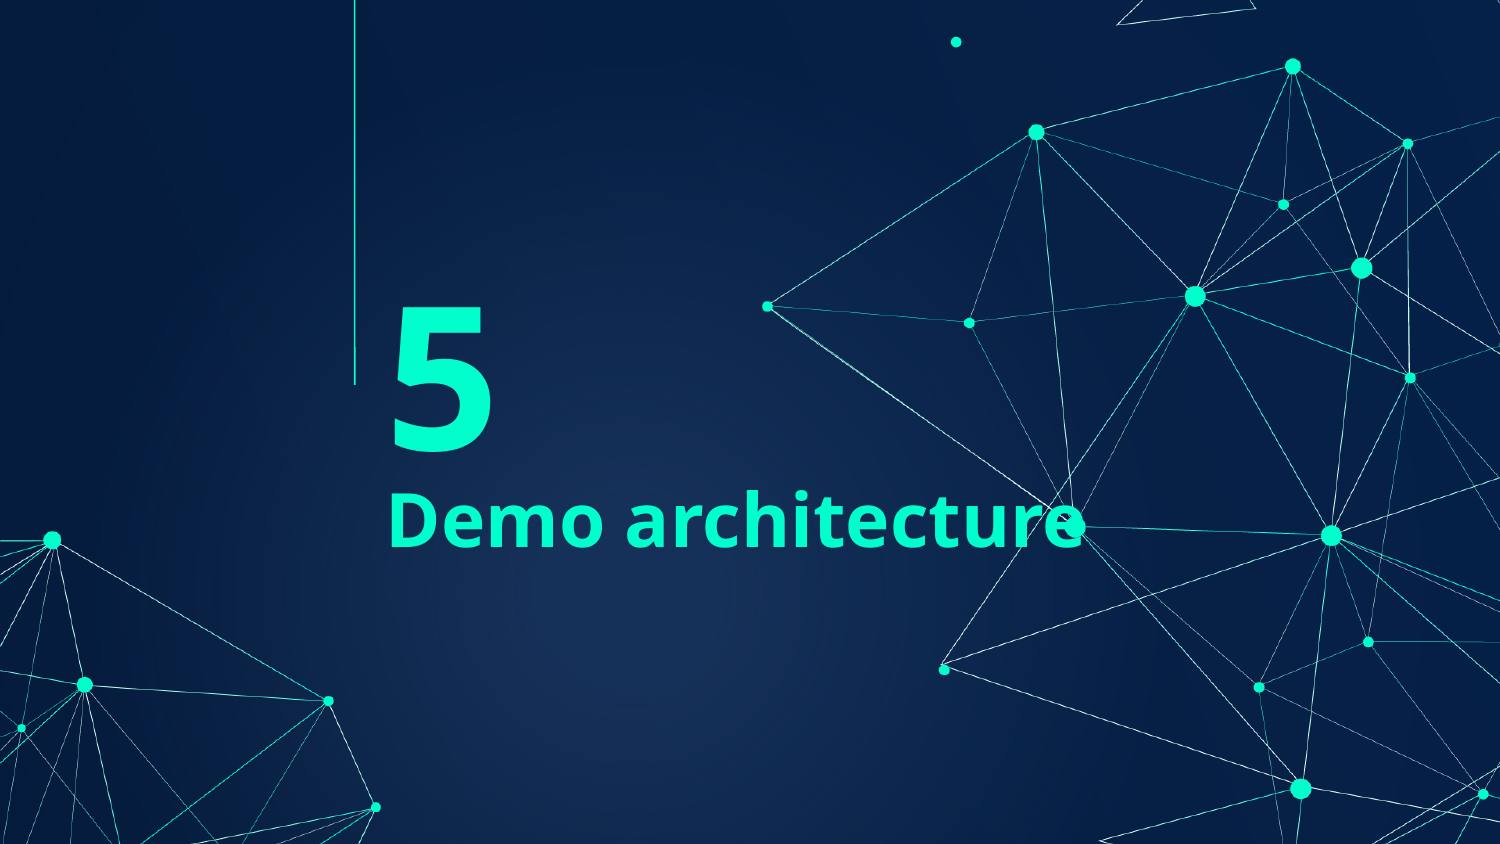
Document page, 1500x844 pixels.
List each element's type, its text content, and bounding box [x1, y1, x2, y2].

picture [0, 0, 1500, 844]
title 5 [370, 308, 860, 433]
title Demo architecture [370, 359, 1224, 676]
